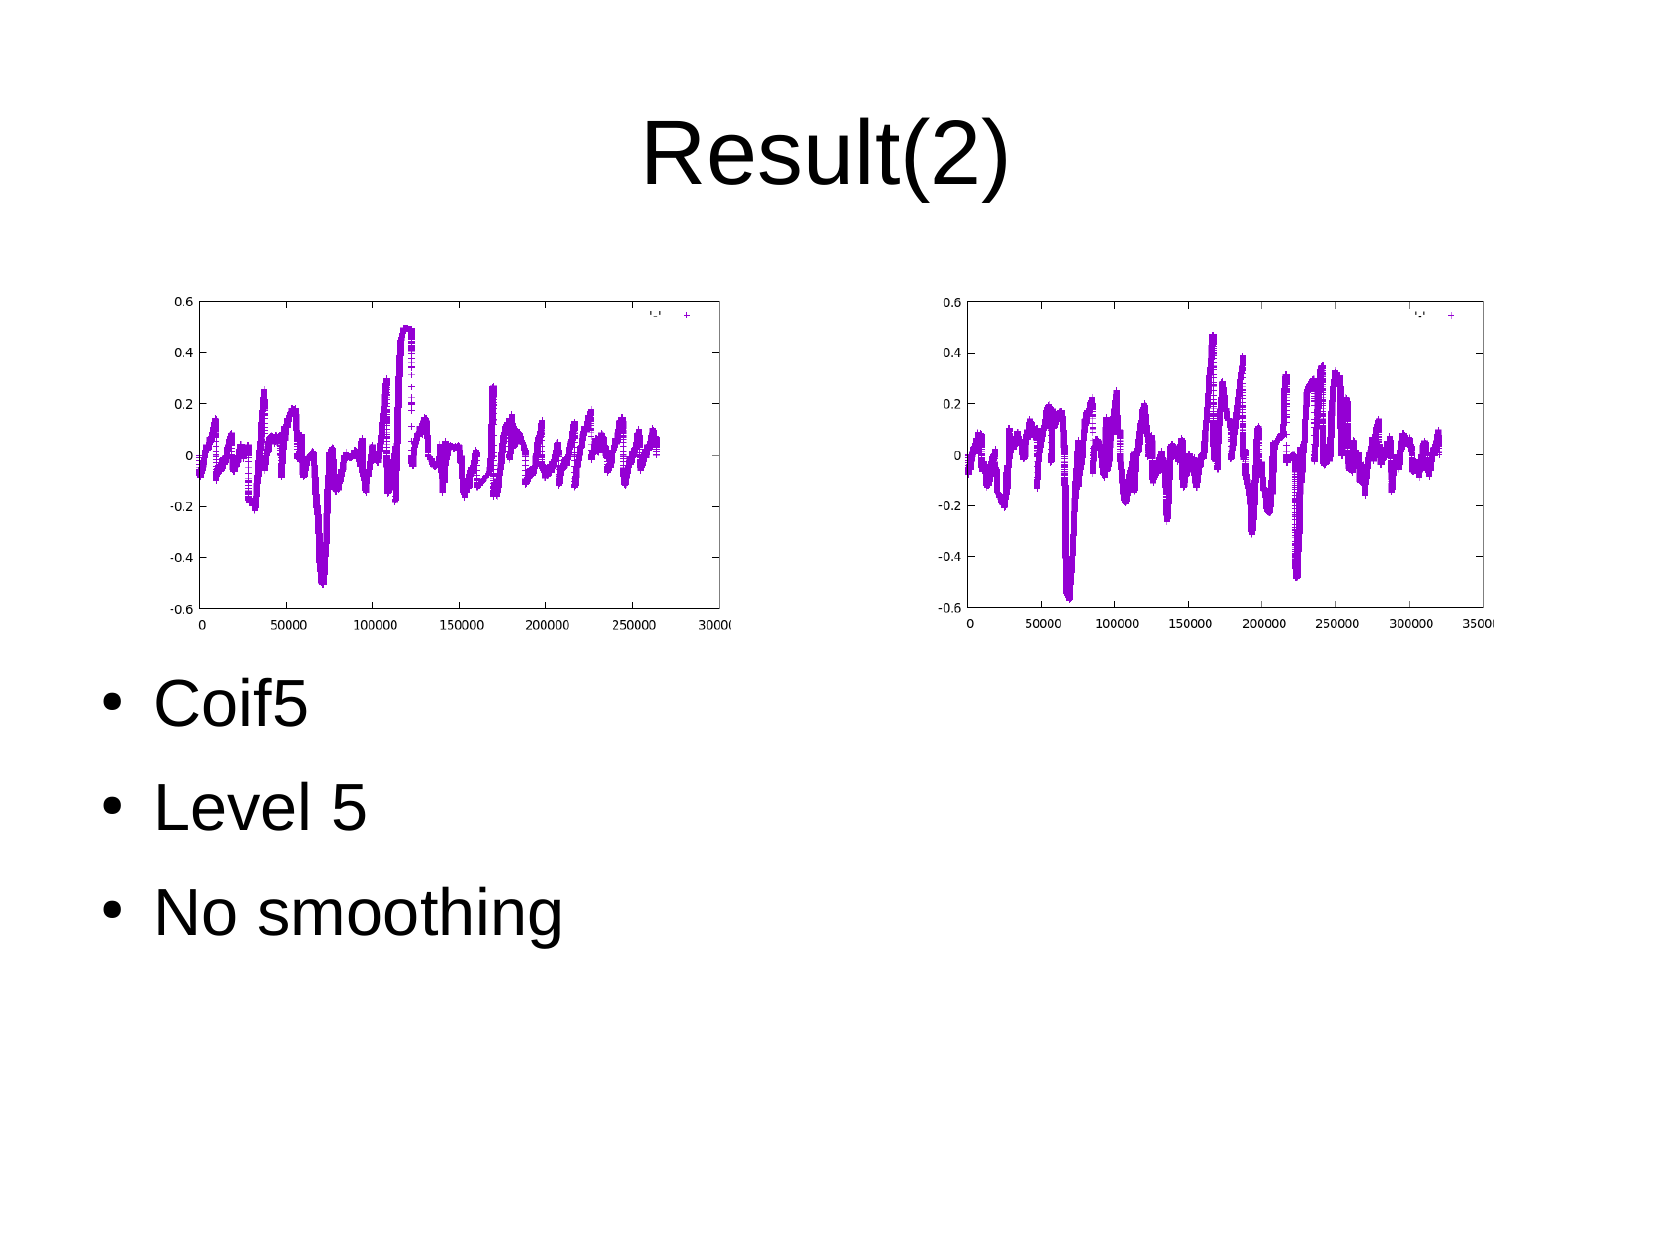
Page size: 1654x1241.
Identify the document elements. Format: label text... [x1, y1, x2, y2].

list Coif5 Level 5 No smoothing [82, 665, 1571, 1009]
picture [160, 293, 731, 630]
picture [923, 290, 1494, 634]
title Result(2) [82, 49, 1571, 257]
